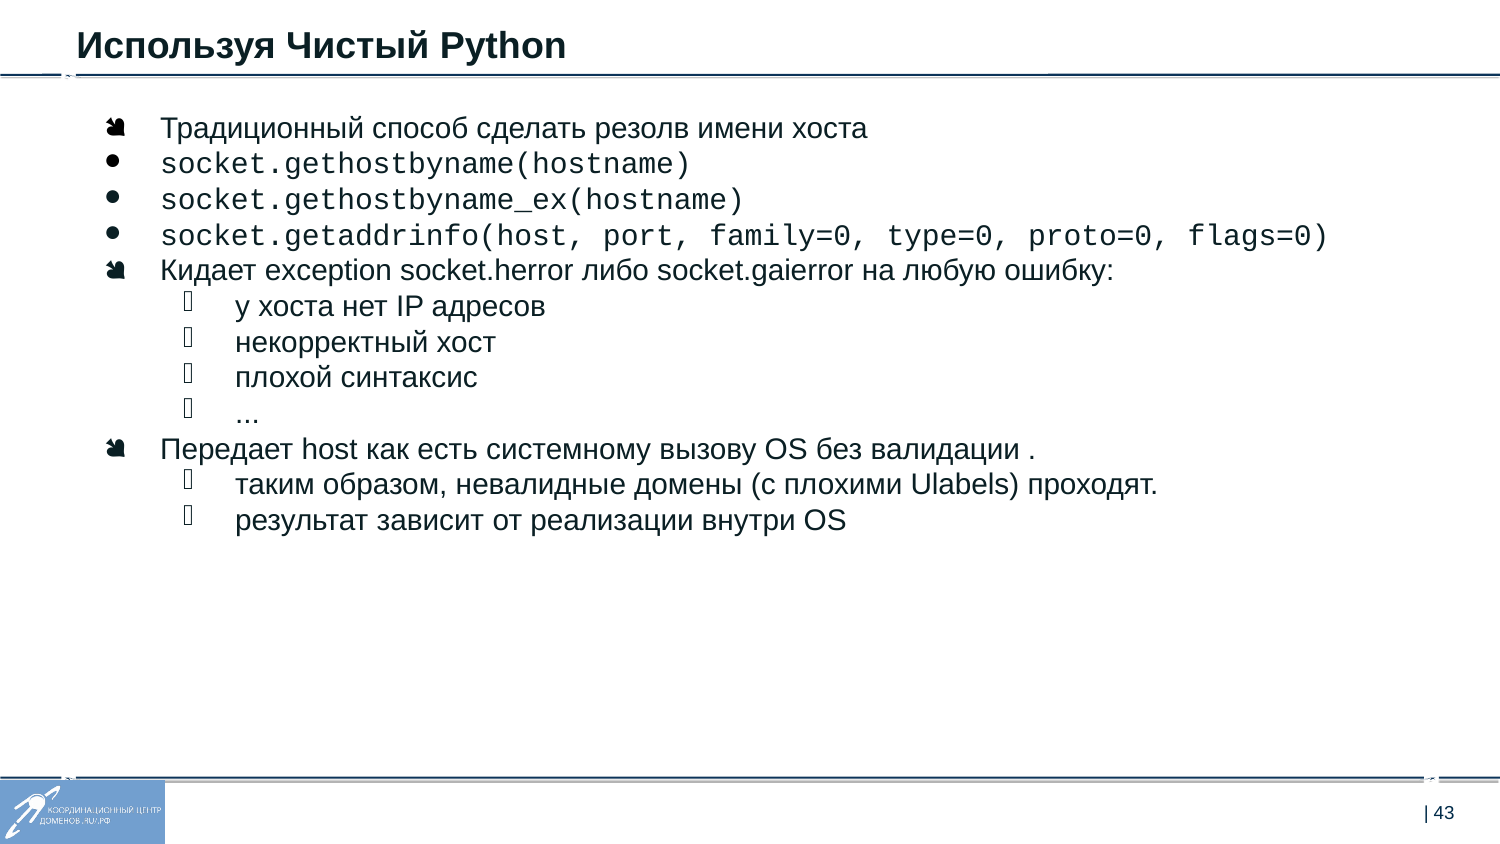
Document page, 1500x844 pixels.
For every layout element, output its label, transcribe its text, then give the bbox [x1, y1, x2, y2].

list Традиционный способ сделать резолв имени хоста socket.gethostbyname(hostname) socket.gethostbyname_ex(hostname) socket.getaddrinfo(host, port, family=0, type=0, proto=0, flags=0) Кидает exception socket.herror либо socket.gaierror на любую ошибку: у хоста нет IP адресов некорректный хост плохой синтаксис ... Передает host как есть системному вызову OS без валидации . таким образом, невалидные домены (с плохими Ulabels) проходят. результат зависит от реализации внутри OS [70, 93, 1368, 656]
title Используя Чистый Python [61, 5, 1376, 62]
picture [0, 779, 166, 844]
